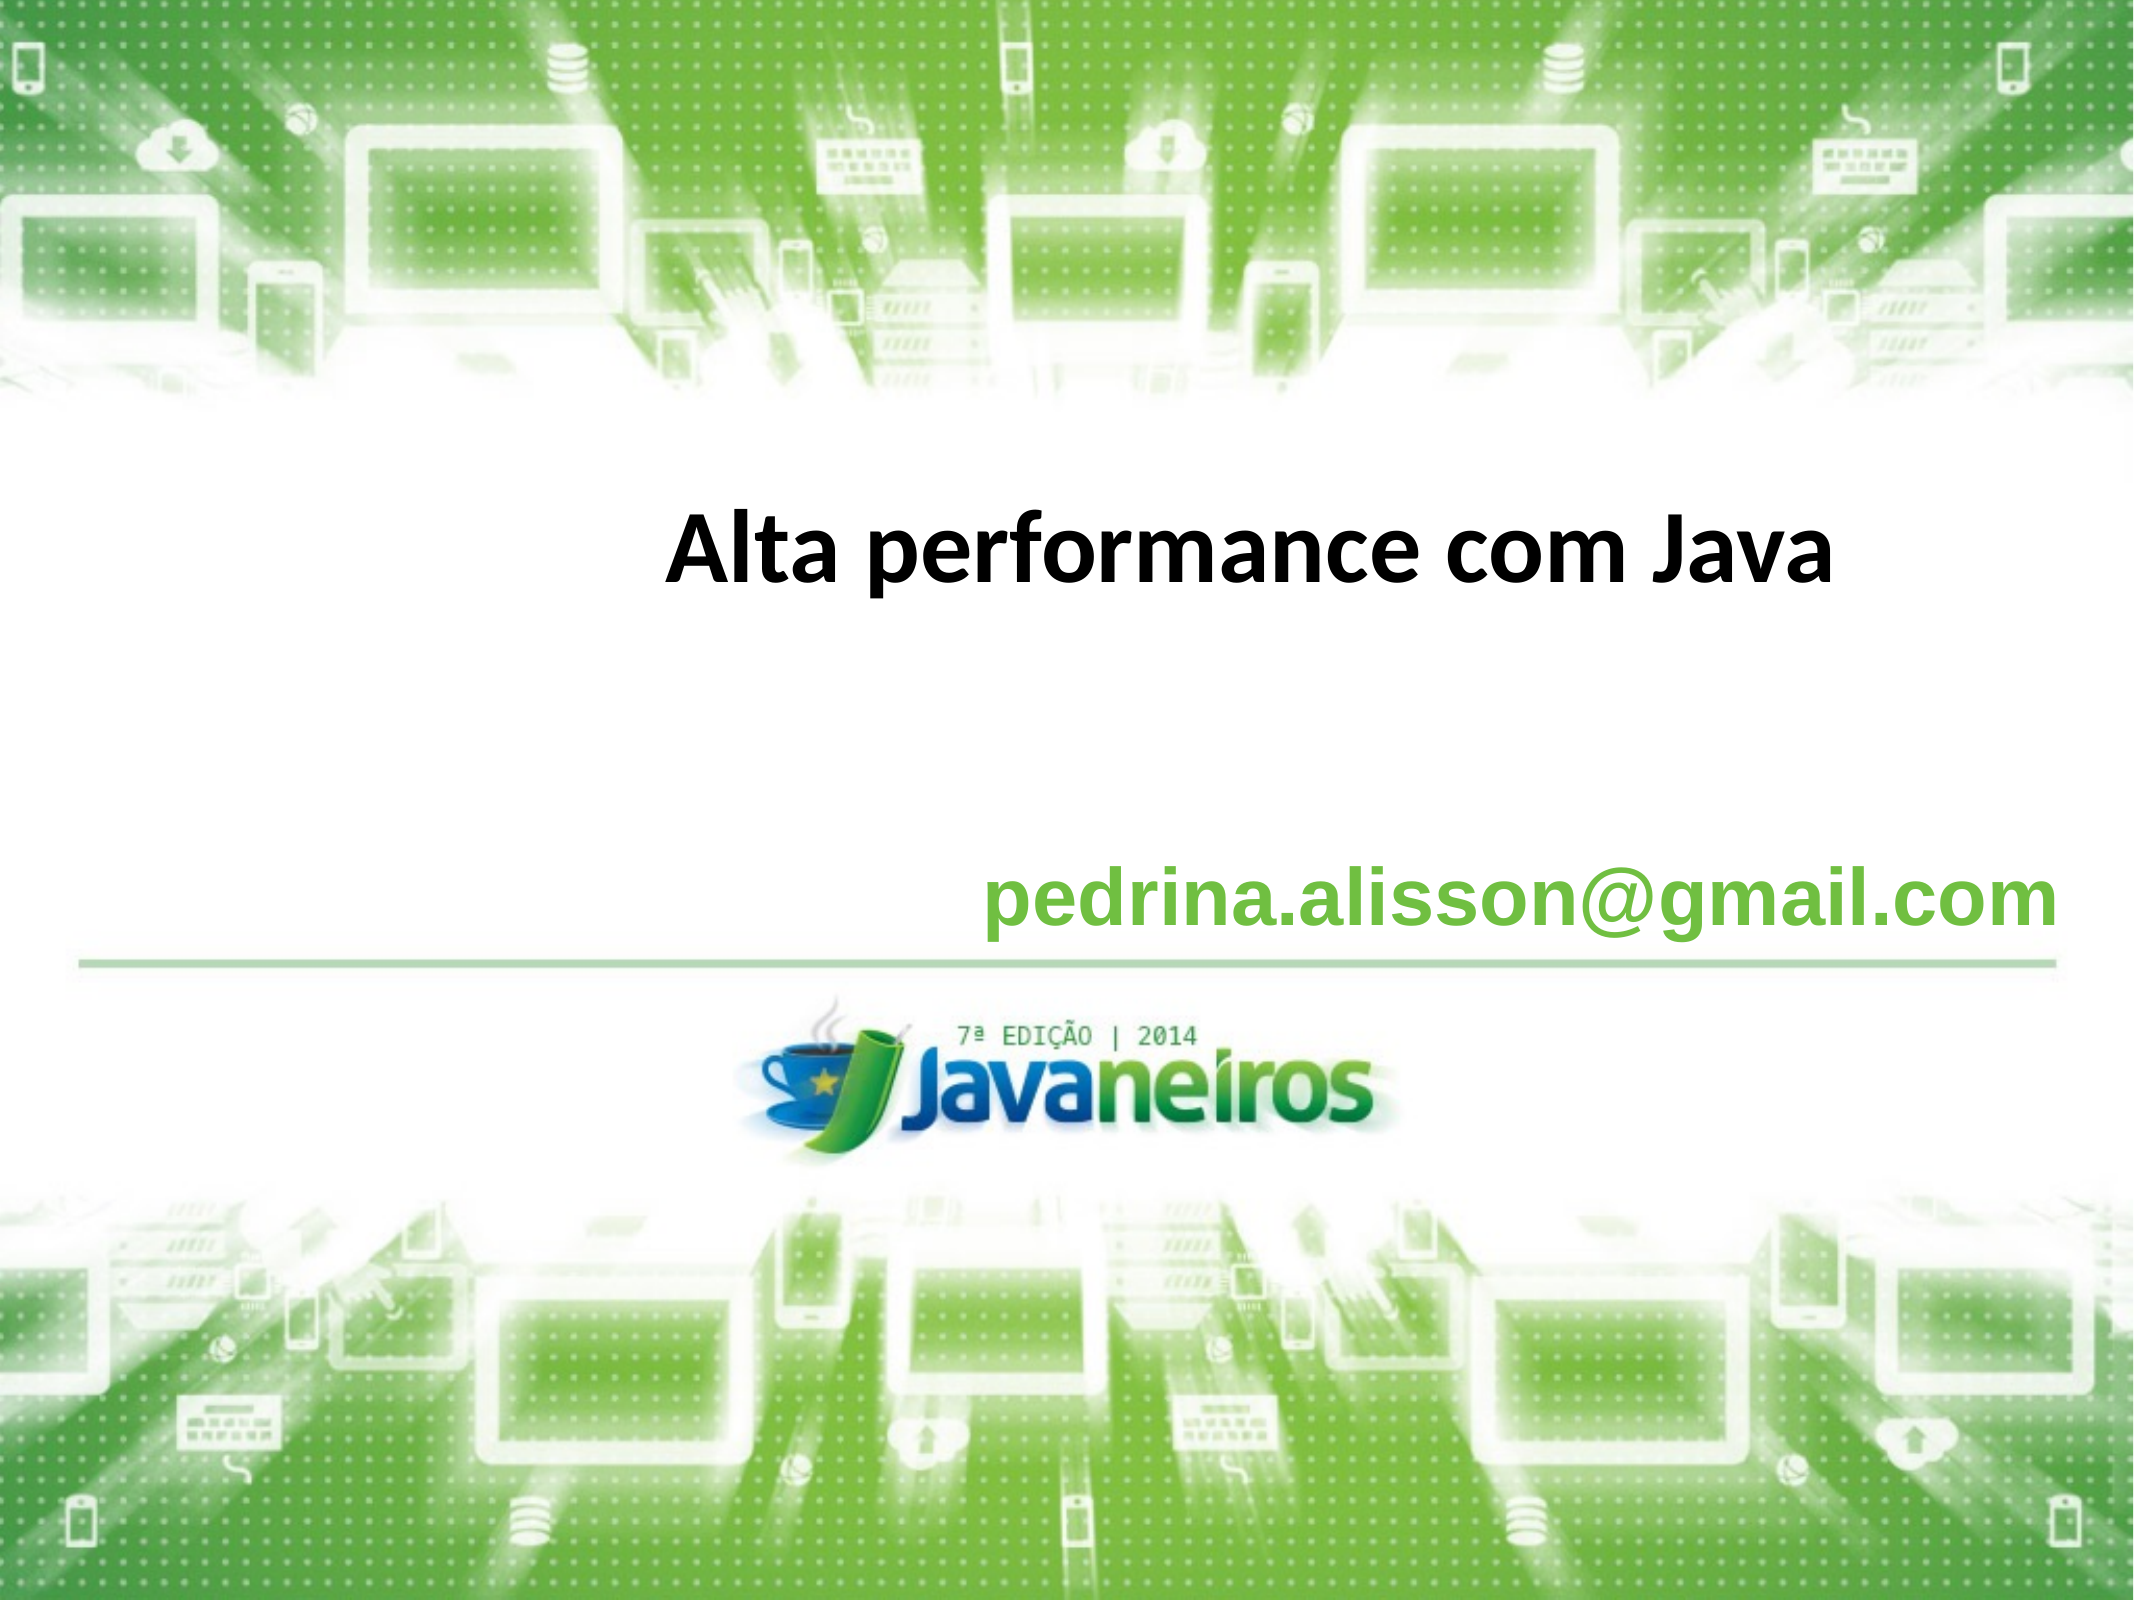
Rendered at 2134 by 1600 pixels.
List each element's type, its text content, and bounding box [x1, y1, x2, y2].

picture [0, 0, 2134, 1600]
title Alta performance com Java [657, 469, 1985, 613]
text_box pedrina.alisson@gmail.com [974, 835, 2069, 951]
